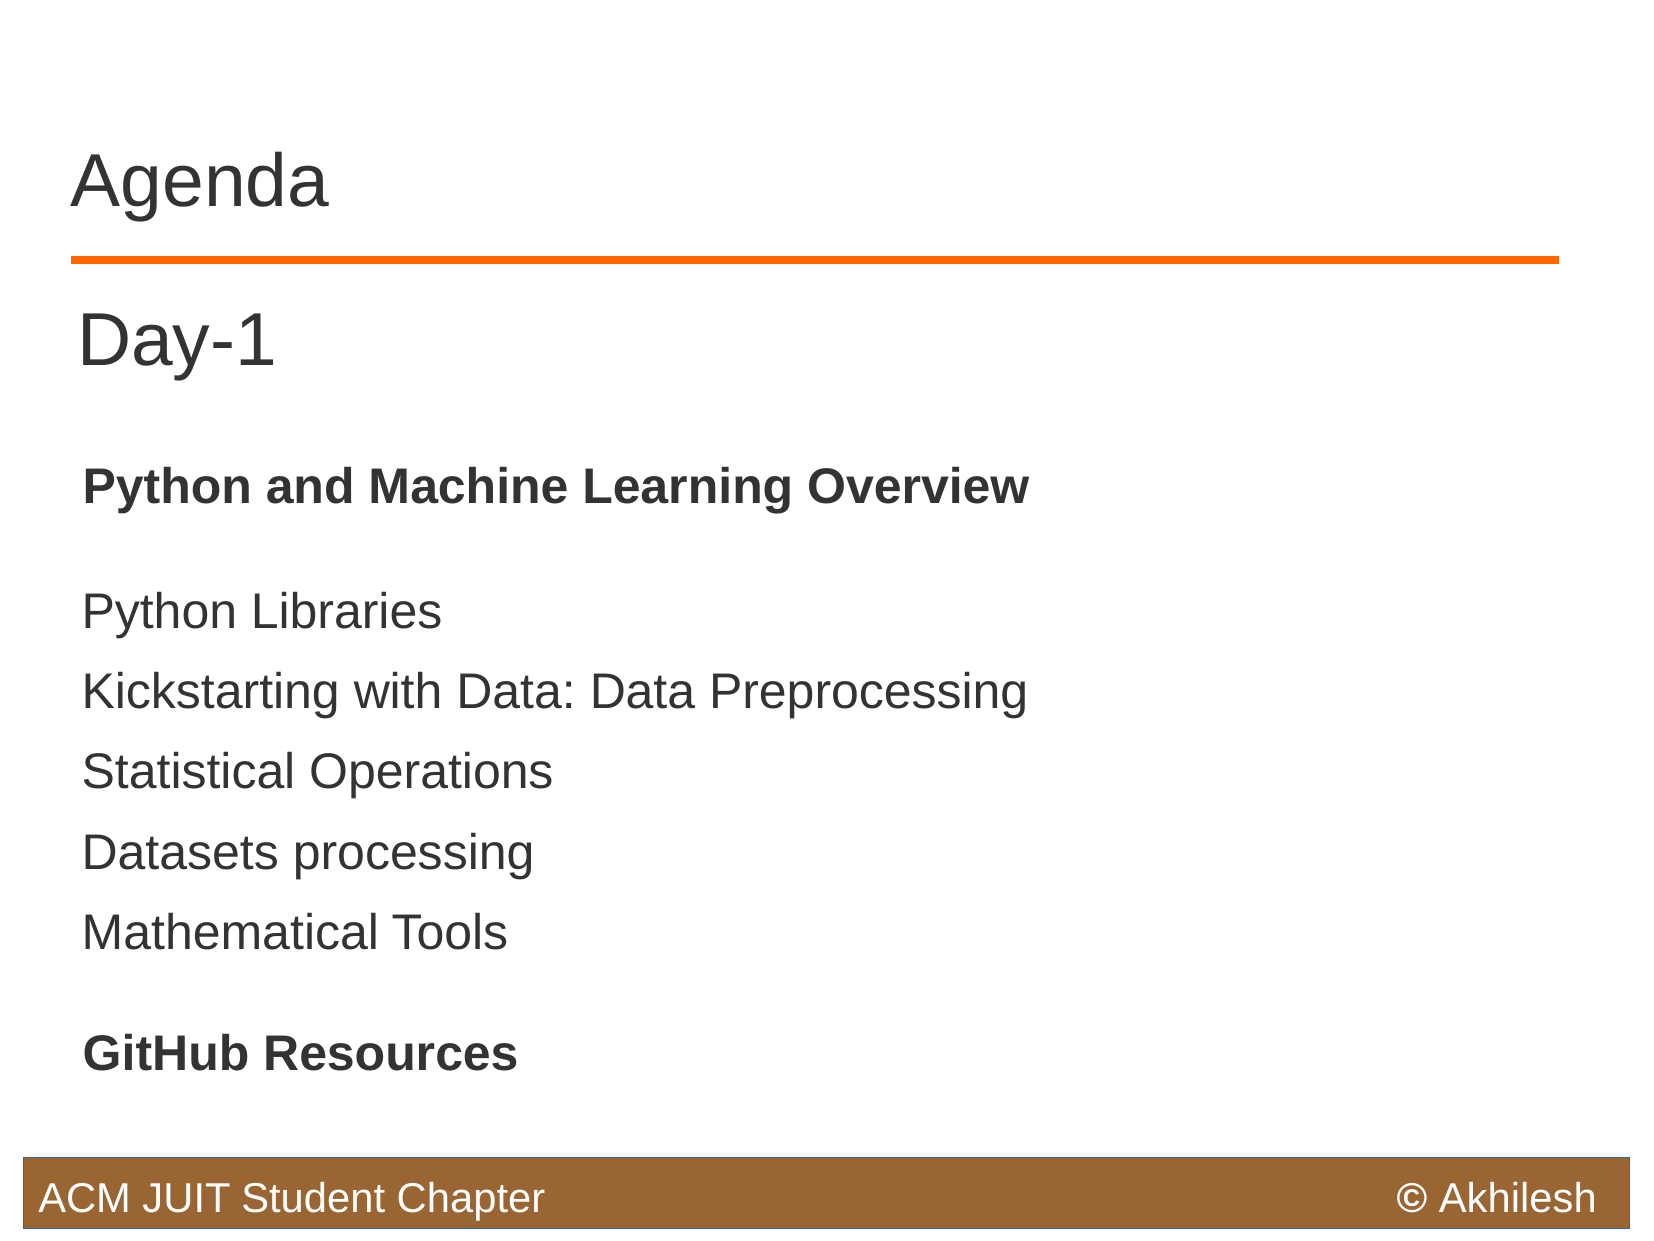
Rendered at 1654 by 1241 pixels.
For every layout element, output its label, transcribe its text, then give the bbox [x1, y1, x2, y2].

text_box Python Libraries Kickstarting with Data: Data Preprocessing Statistical Operations Datasets processing Mathematical Tools [81, 588, 1418, 966]
text_box GitHub Resources [82, 1003, 1477, 1115]
text_box © Akhilesh [1381, 1167, 1642, 1241]
text_box [23, 1157, 1630, 1229]
text_box ACM JUIT Student Chapter [23, 1167, 662, 1241]
text_box Python and Machine Learning Overview [82, 437, 1477, 548]
title Agenda [70, 141, 1205, 236]
text_box Day-1 [77, 305, 308, 390]
